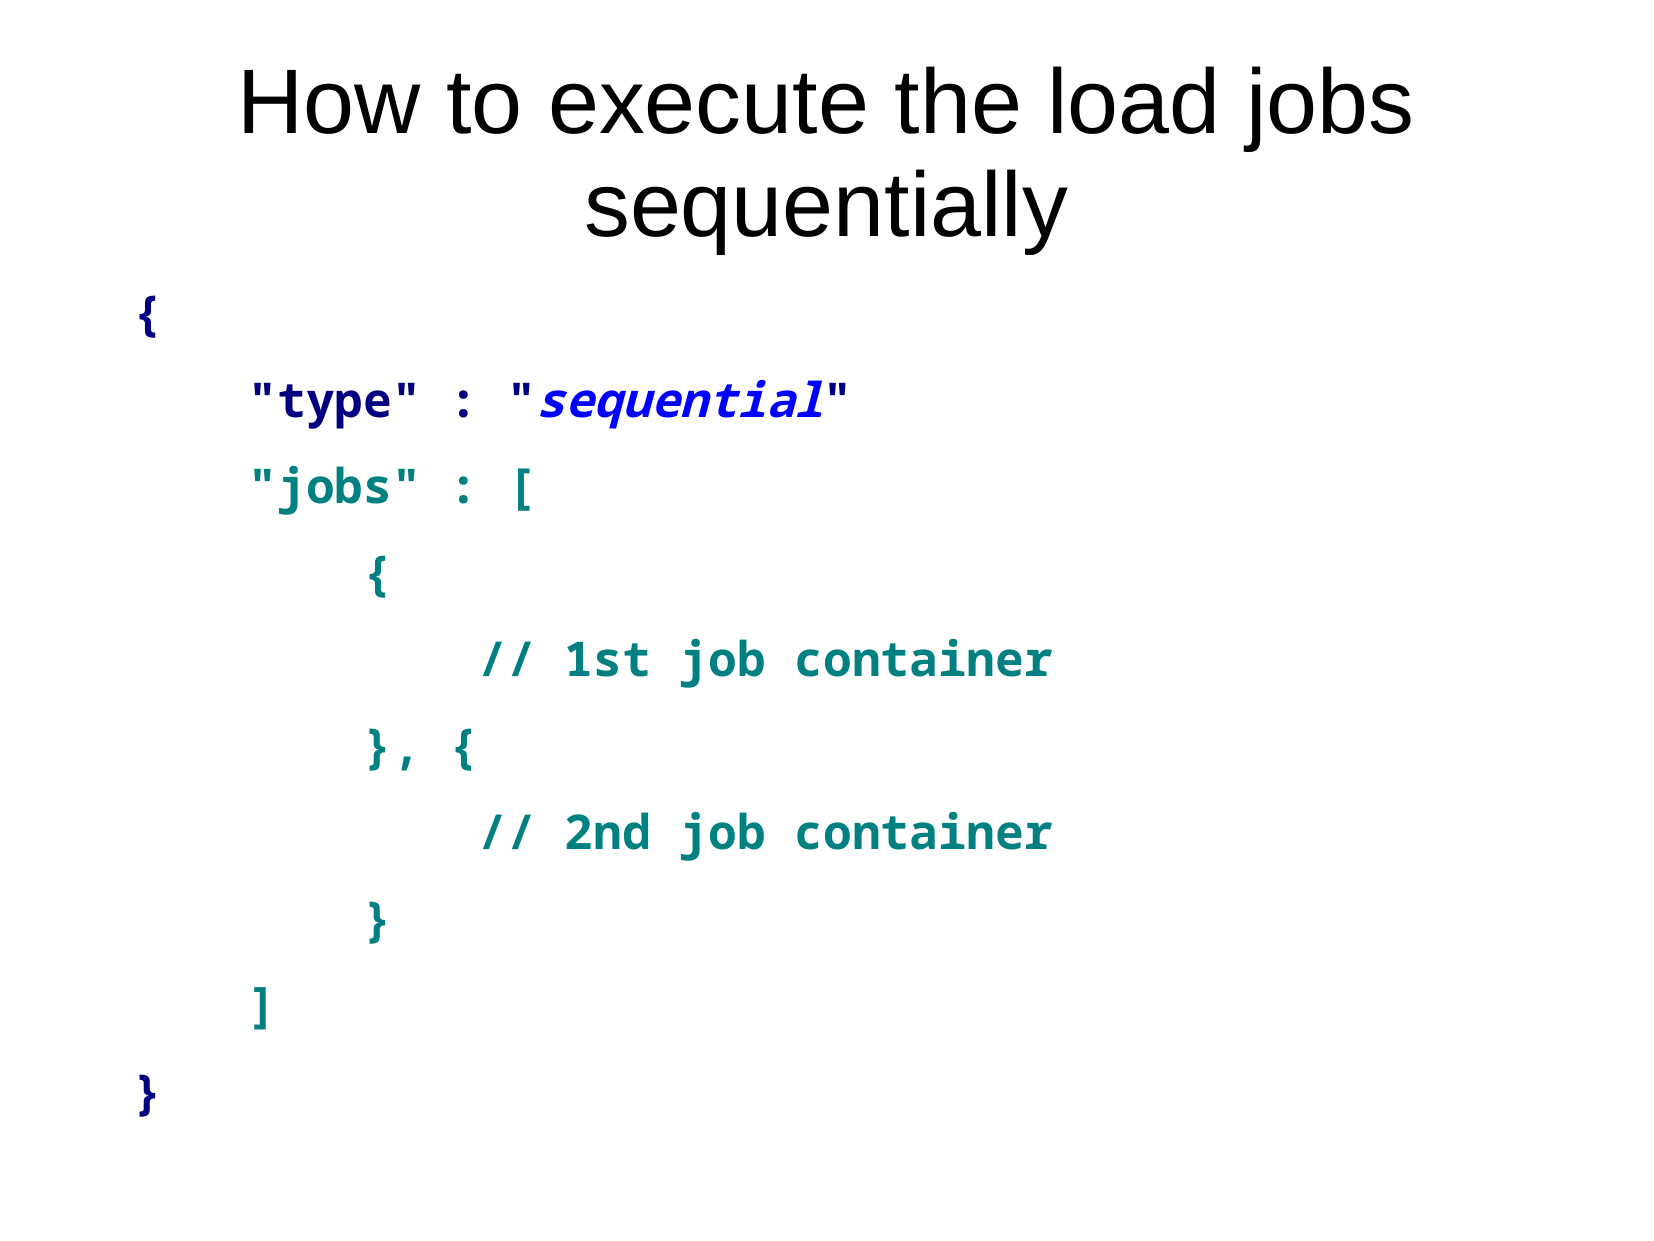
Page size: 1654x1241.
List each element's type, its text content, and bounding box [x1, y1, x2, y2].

list { "type" : "sequential" "jobs" : [ { // 1st job container }, { // 2nd job container } ] } [82, 279, 1571, 1134]
title How to execute the load jobs sequentially [82, 26, 1571, 279]
